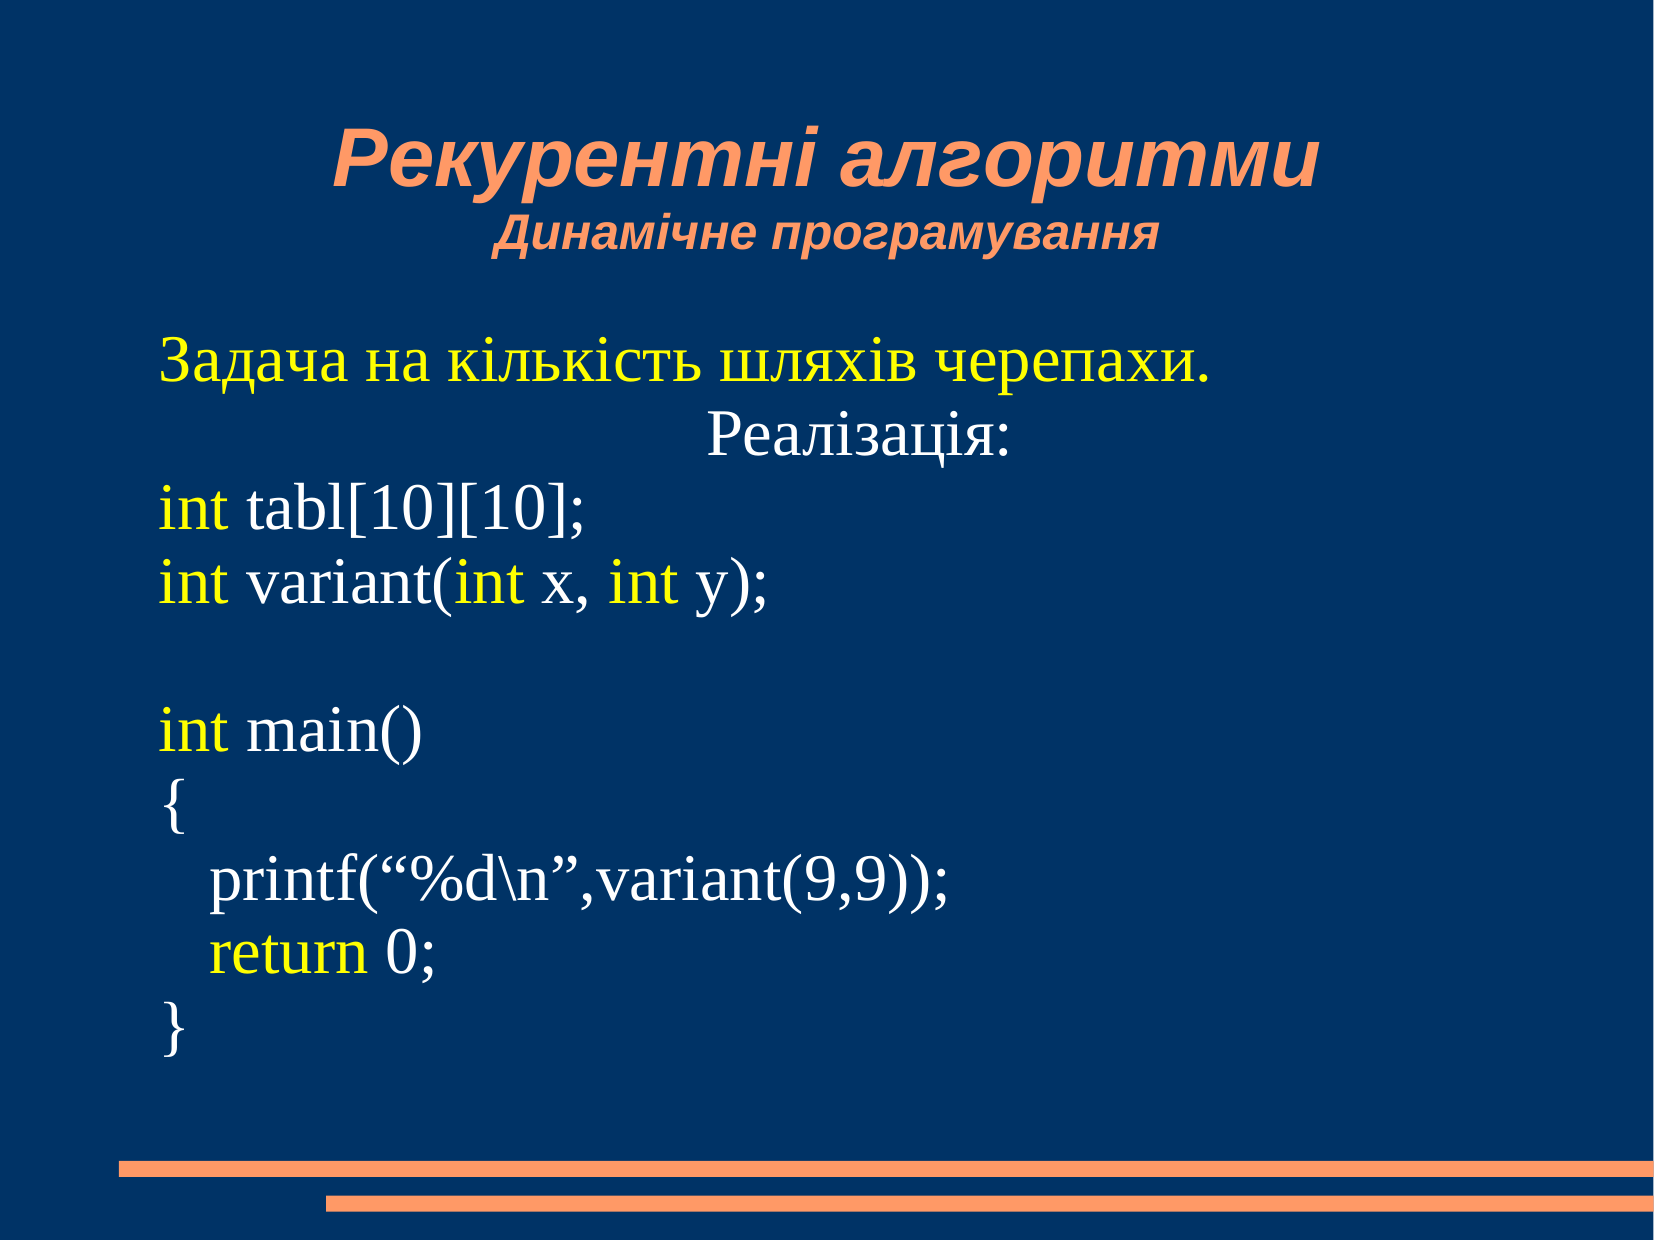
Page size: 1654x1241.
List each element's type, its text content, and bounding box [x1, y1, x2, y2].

list Задача на кількість шляхів черепахи. Реалізація: int tabl[10][10]; int variant(int x, int y); int main() { printf(“%d\n”,variant(9,9)); return 0; } [121, 322, 1561, 1132]
title Рекурентні алгоритми Динамічне програмування [121, 46, 1534, 325]
